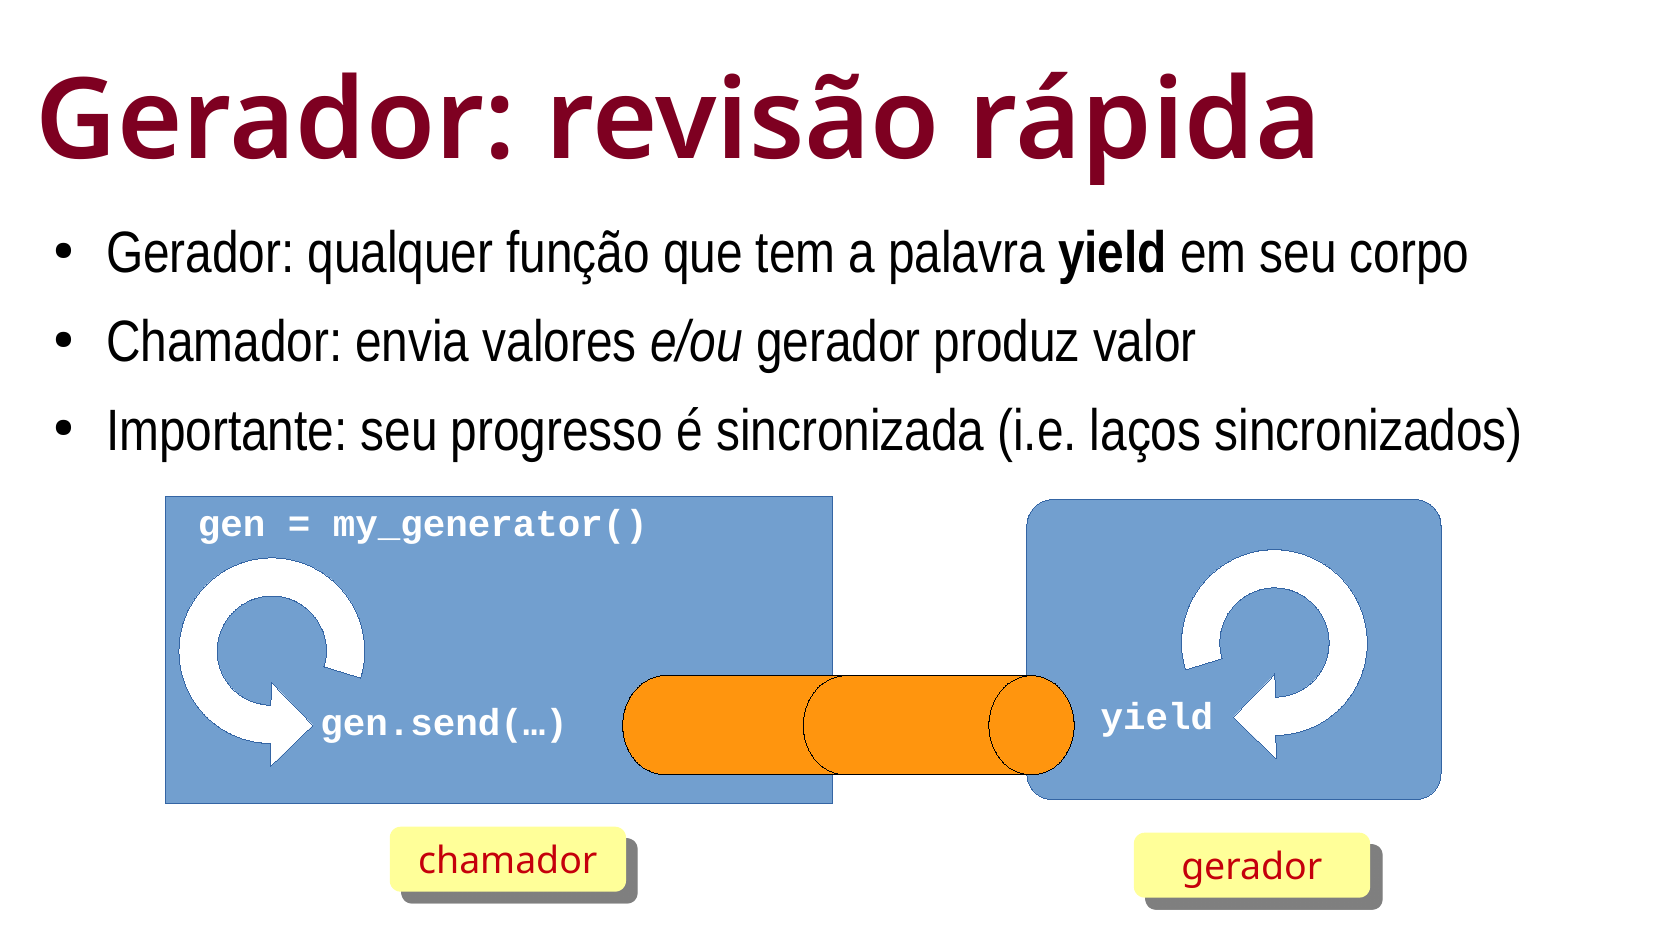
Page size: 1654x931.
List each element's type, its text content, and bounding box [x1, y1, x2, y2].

text_box yield [1085, 690, 1229, 749]
title Gerador: revisão rápida [35, 37, 1571, 193]
text_box gen.send(…) [305, 696, 583, 754]
text_box [165, 496, 1442, 804]
text_box gen = my_generator() [183, 498, 821, 603]
text_box gerador [1133, 832, 1371, 898]
text_box chamador [389, 826, 627, 892]
list Gerador: qualquer função que tem a palavra yield em seu corpo Chamador: envia valores e/ou gerador produz valor Importante: seu progresso é sincronizada (i.e. laços sincronizados) [35, 218, 1571, 693]
